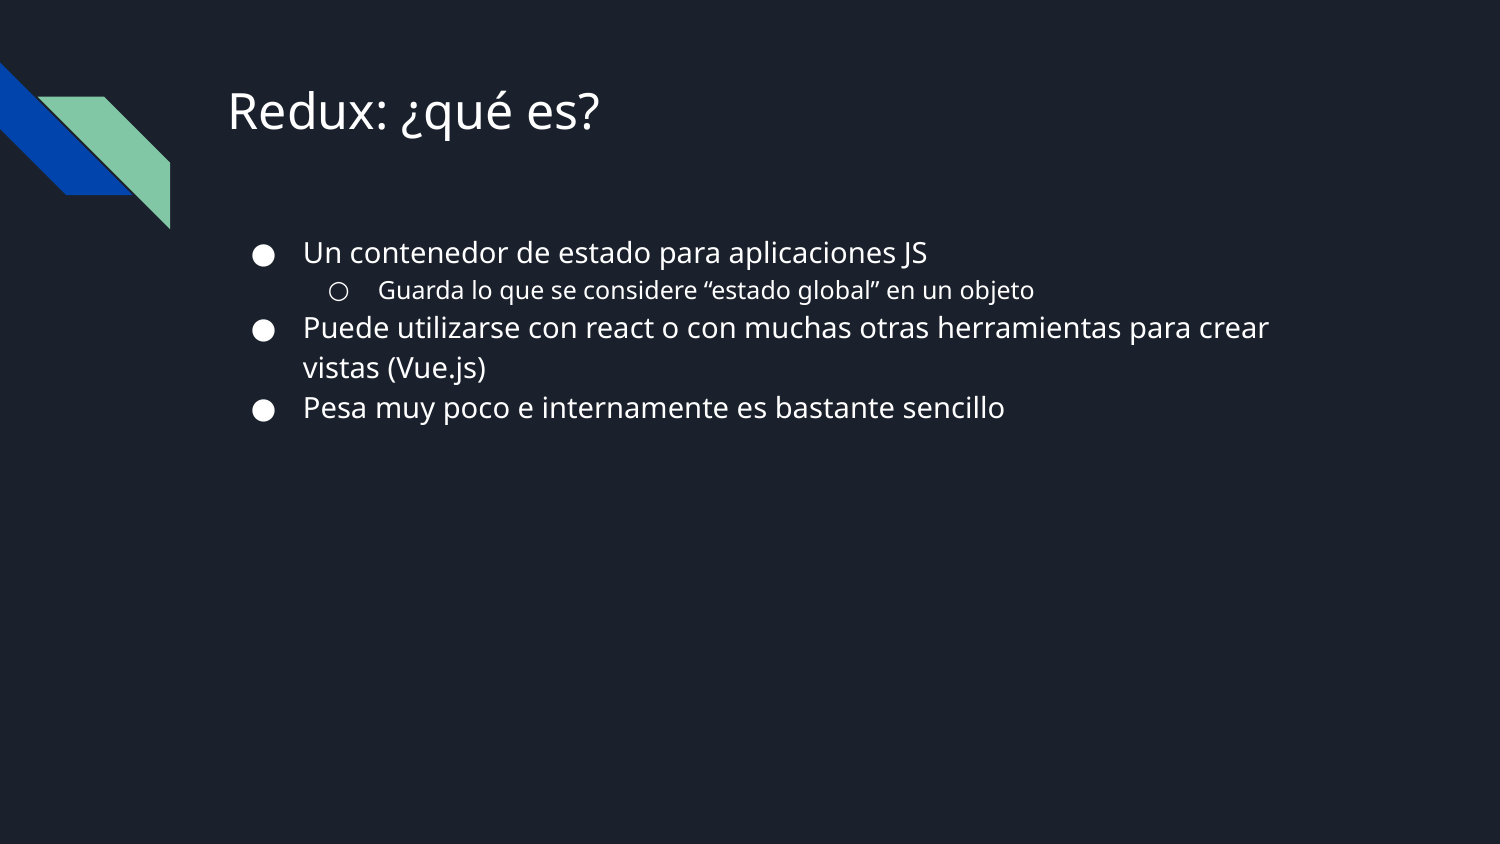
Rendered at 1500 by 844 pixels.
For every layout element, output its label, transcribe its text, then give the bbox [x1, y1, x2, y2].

list Un contenedor de estado para aplicaciones JS Guarda lo que se considere “estado global” en un objeto Puede utilizarse con react o con muchas otras herramientas para crear vistas (Vue.js) Pesa muy poco e internamente es bastante sencillo [212, 214, 1368, 728]
title Redux: ¿qué es? [212, 64, 1368, 214]
